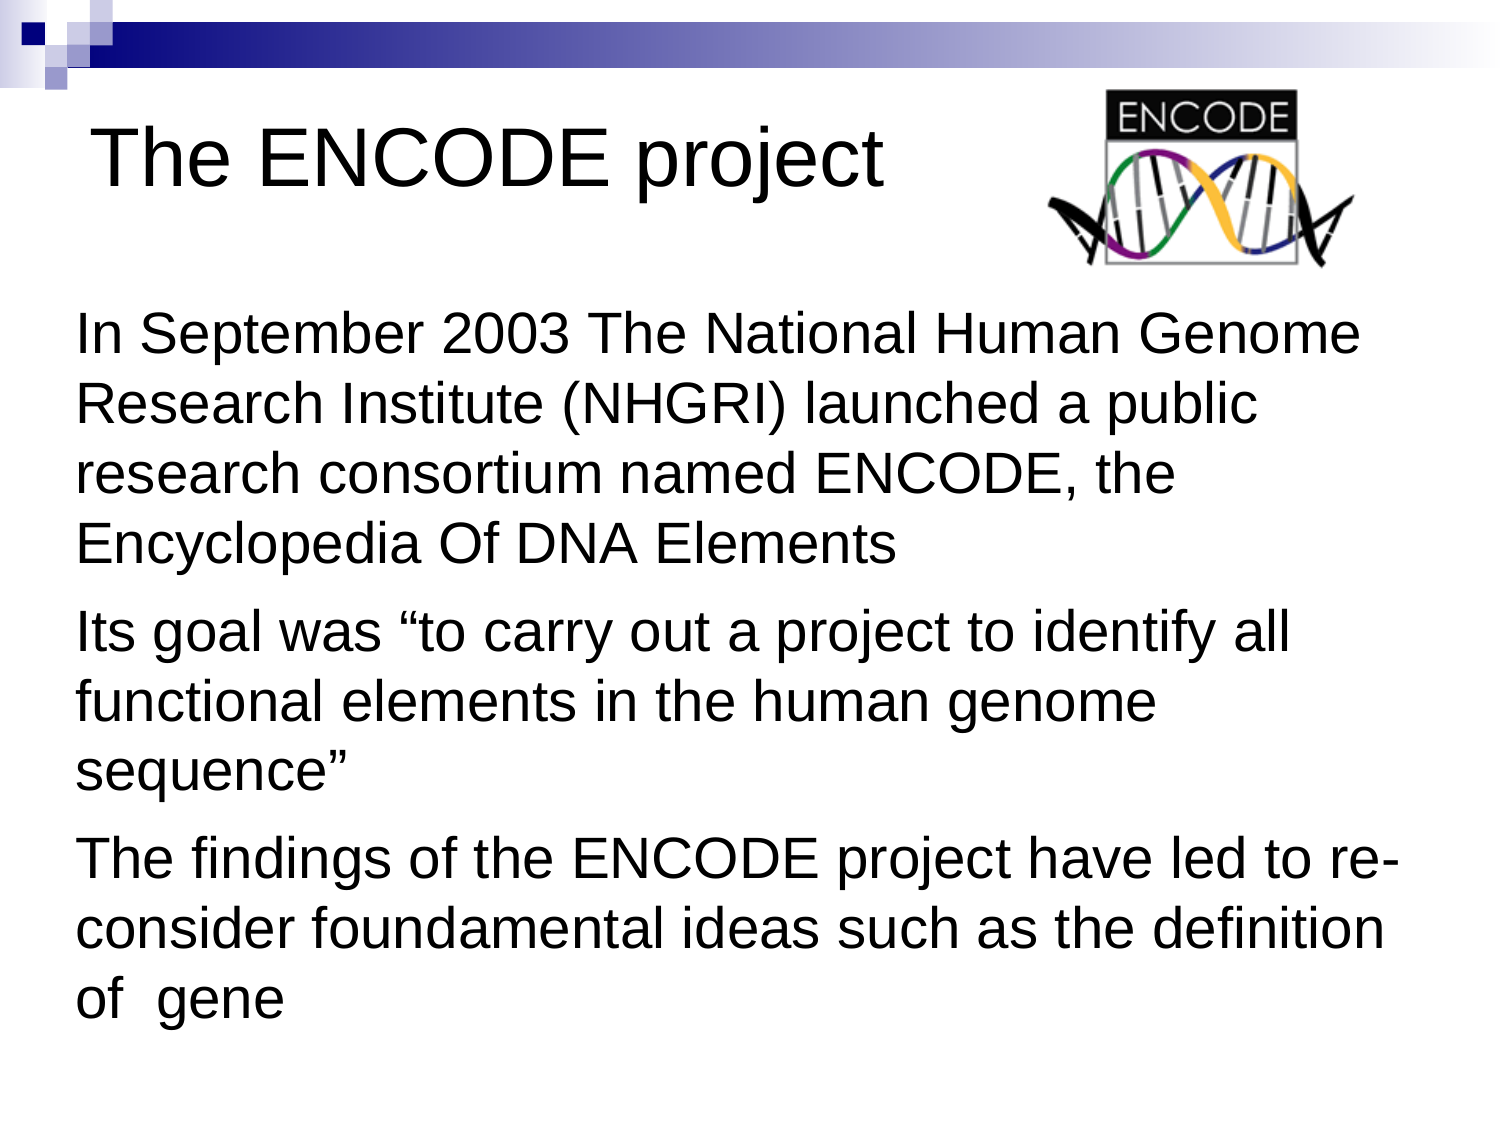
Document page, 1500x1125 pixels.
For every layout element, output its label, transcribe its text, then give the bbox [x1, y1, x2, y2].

picture [1045, 88, 1359, 278]
title The ENCODE project [75, 45, 1426, 262]
subtitle In September 2003 The National Human Genome Research Institute (NHGRI) launched a public research consortium named ENCODE, the Encyclopedia Of DNA Elements Its goal was “to carry out a project to identify all functional elements in the human genome sequence” The findings of the ENCODE project have led to re-consider foundamental ideas such as the definition of gene [75, 295, 1418, 1125]
